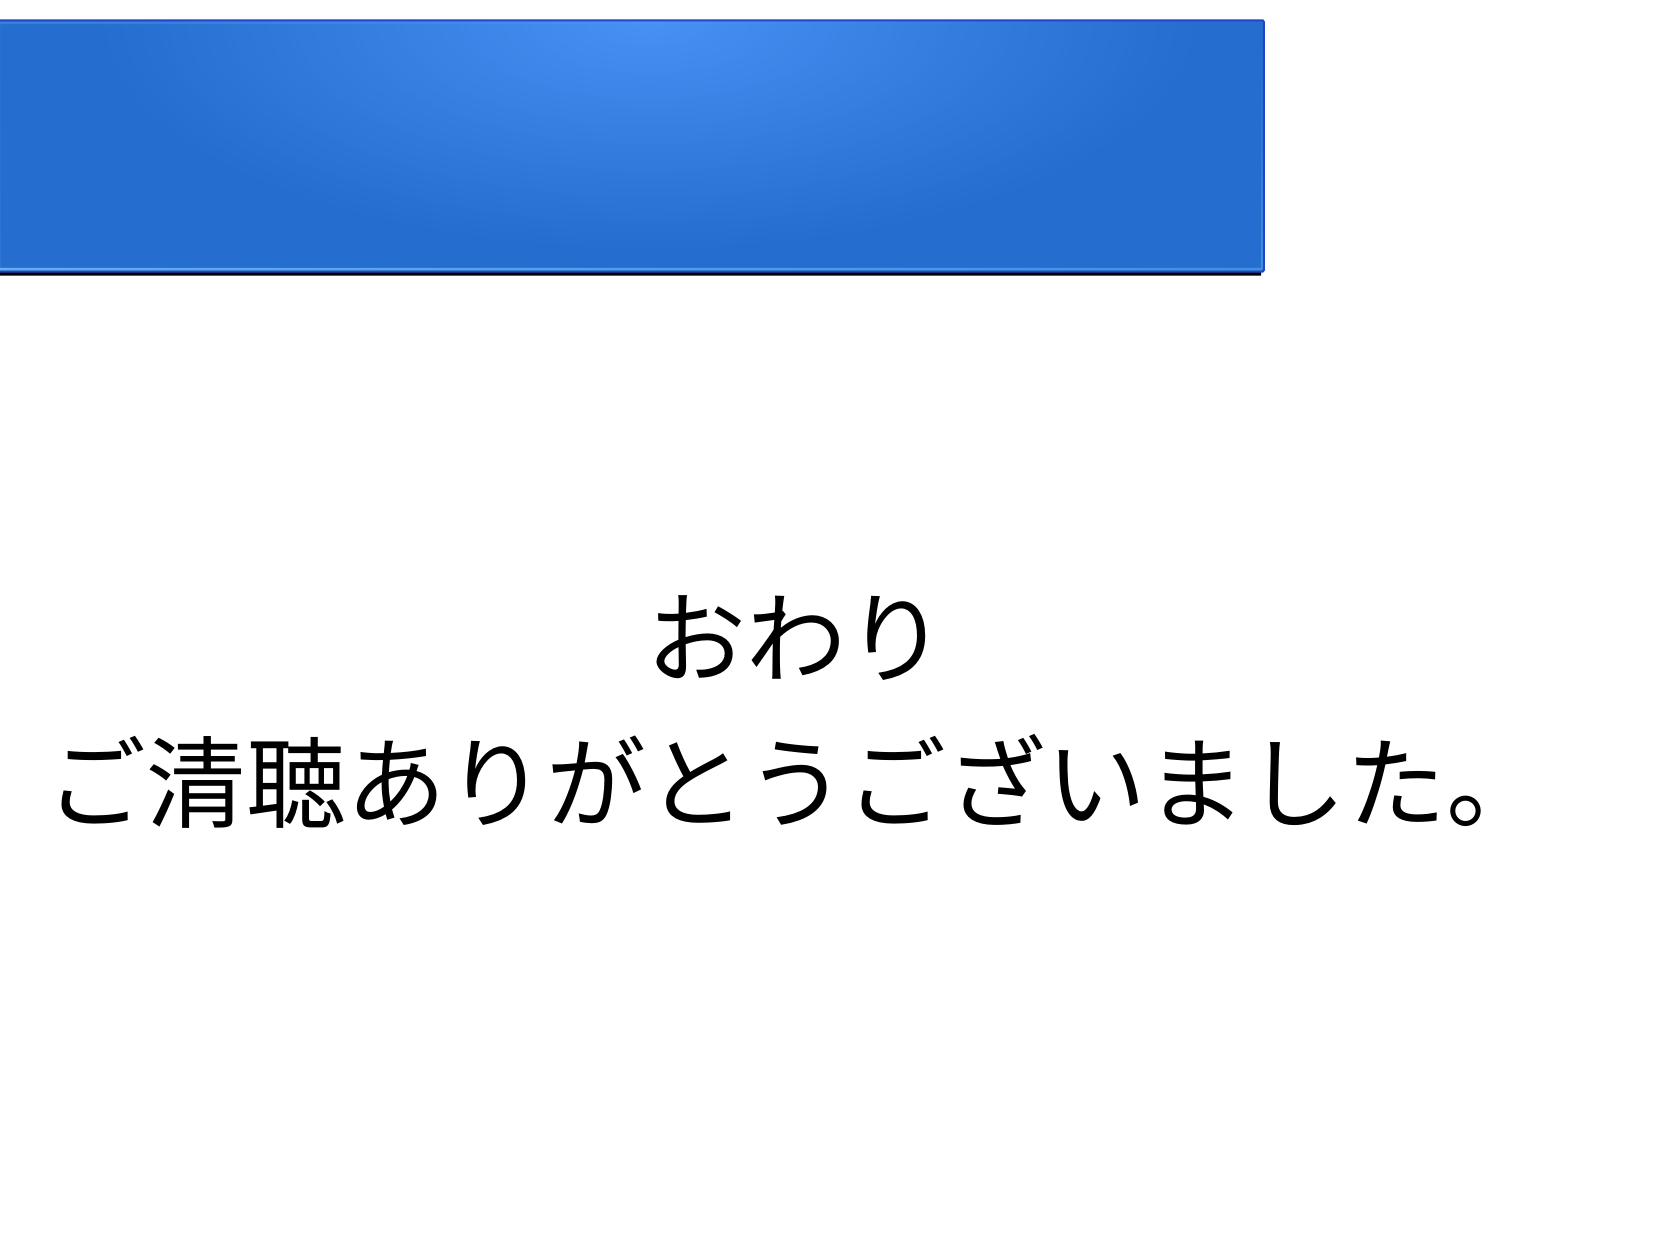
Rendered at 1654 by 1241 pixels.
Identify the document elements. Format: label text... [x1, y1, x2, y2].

subtitle おわり ご清聴ありがとうございました。 [30, 345, 1564, 1065]
